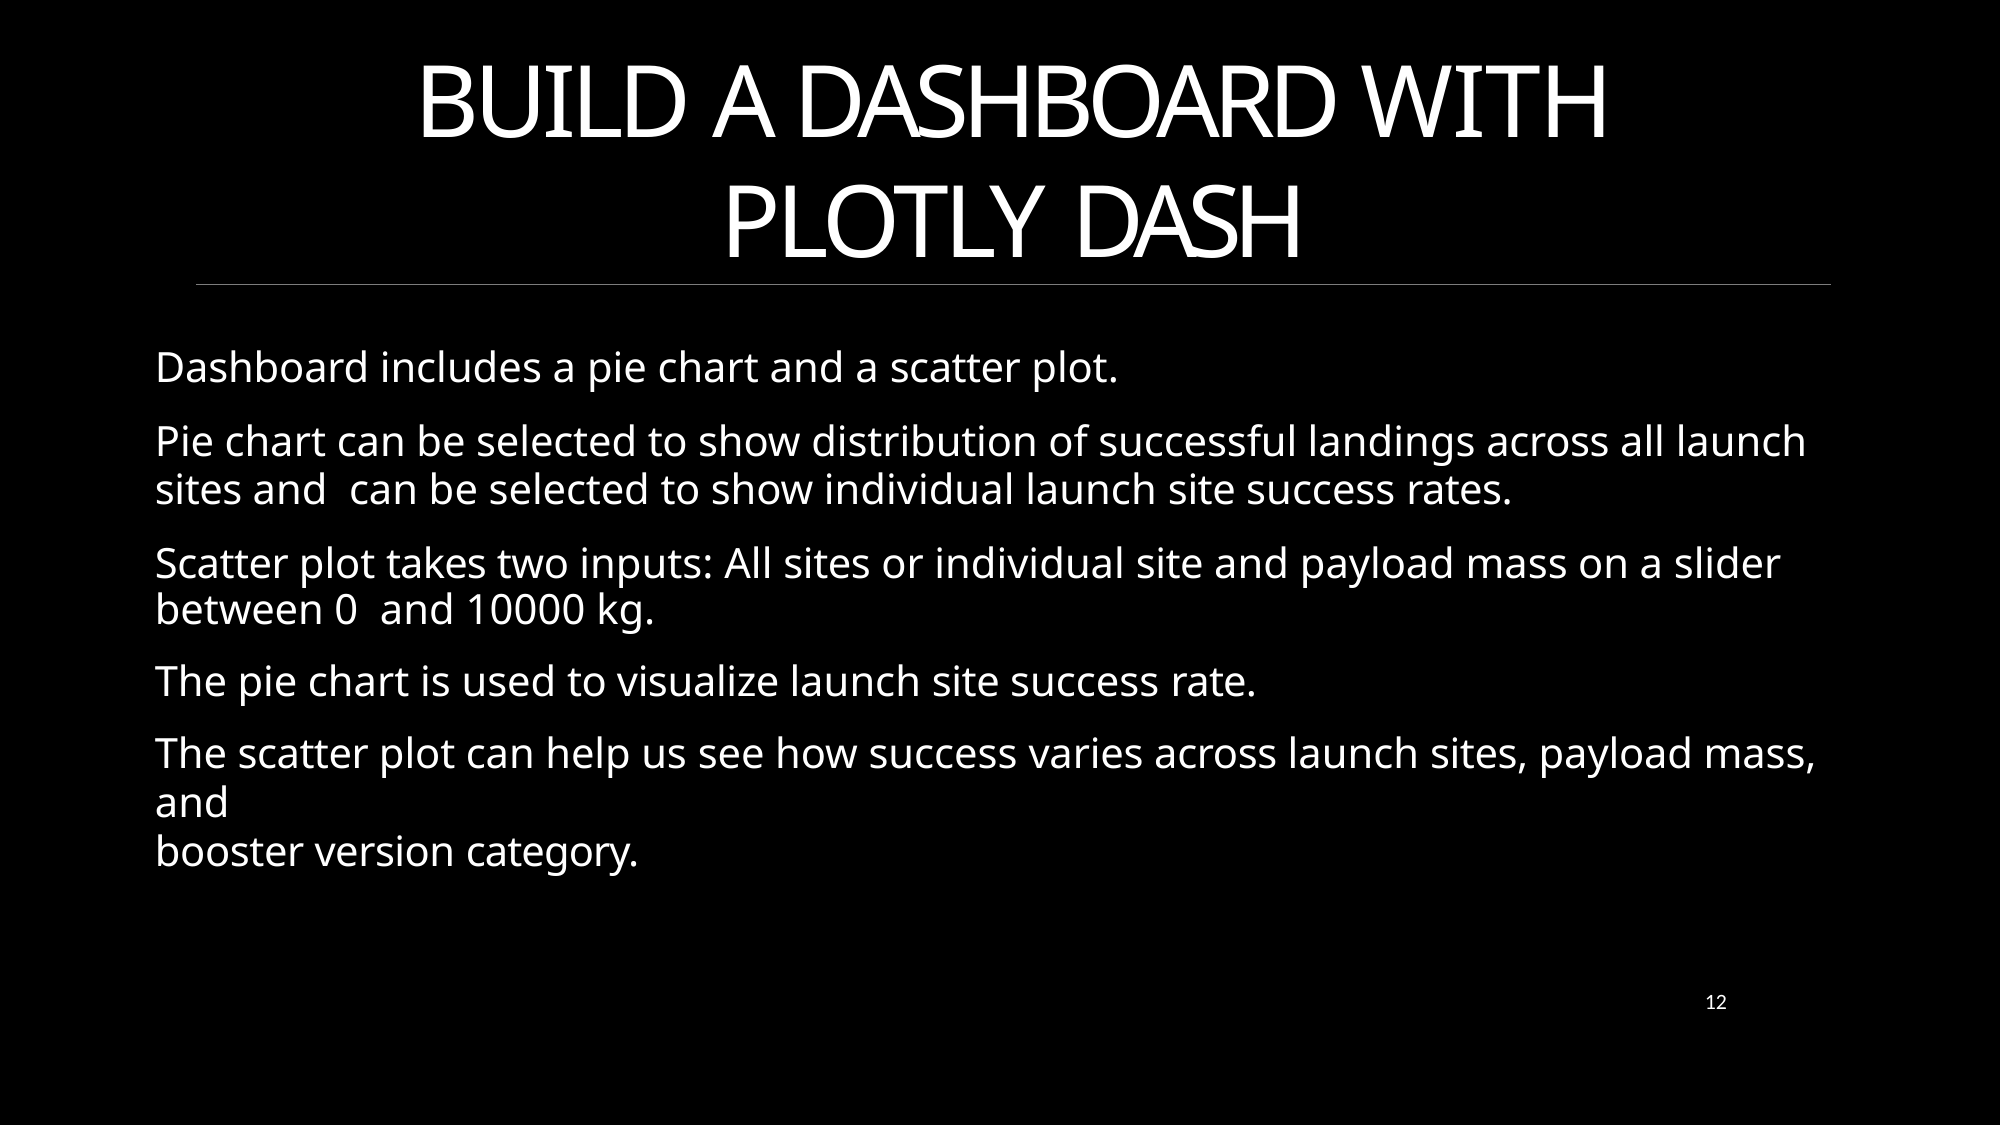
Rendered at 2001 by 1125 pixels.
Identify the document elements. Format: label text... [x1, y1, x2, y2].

slide_number 8 [1698, 979, 1788, 1026]
text_box Dashboard includes a pie chart and a scatter plot. Pie chart can be selected to show distribution of successful landings across all launch sites and can be selected to show individual launch site success rates. Scatter plot takes two inputs: All sites or individual site and payload mass on a slider between 0 and 10000 kg. The pie chart is used to visualize launch site success rate. The scatter plot can help us see how success varies across launch sites, payload mass, and booster version category. [152, 315, 1874, 883]
title Build a Dashboard with Plotly Dash [297, 32, 1729, 282]
